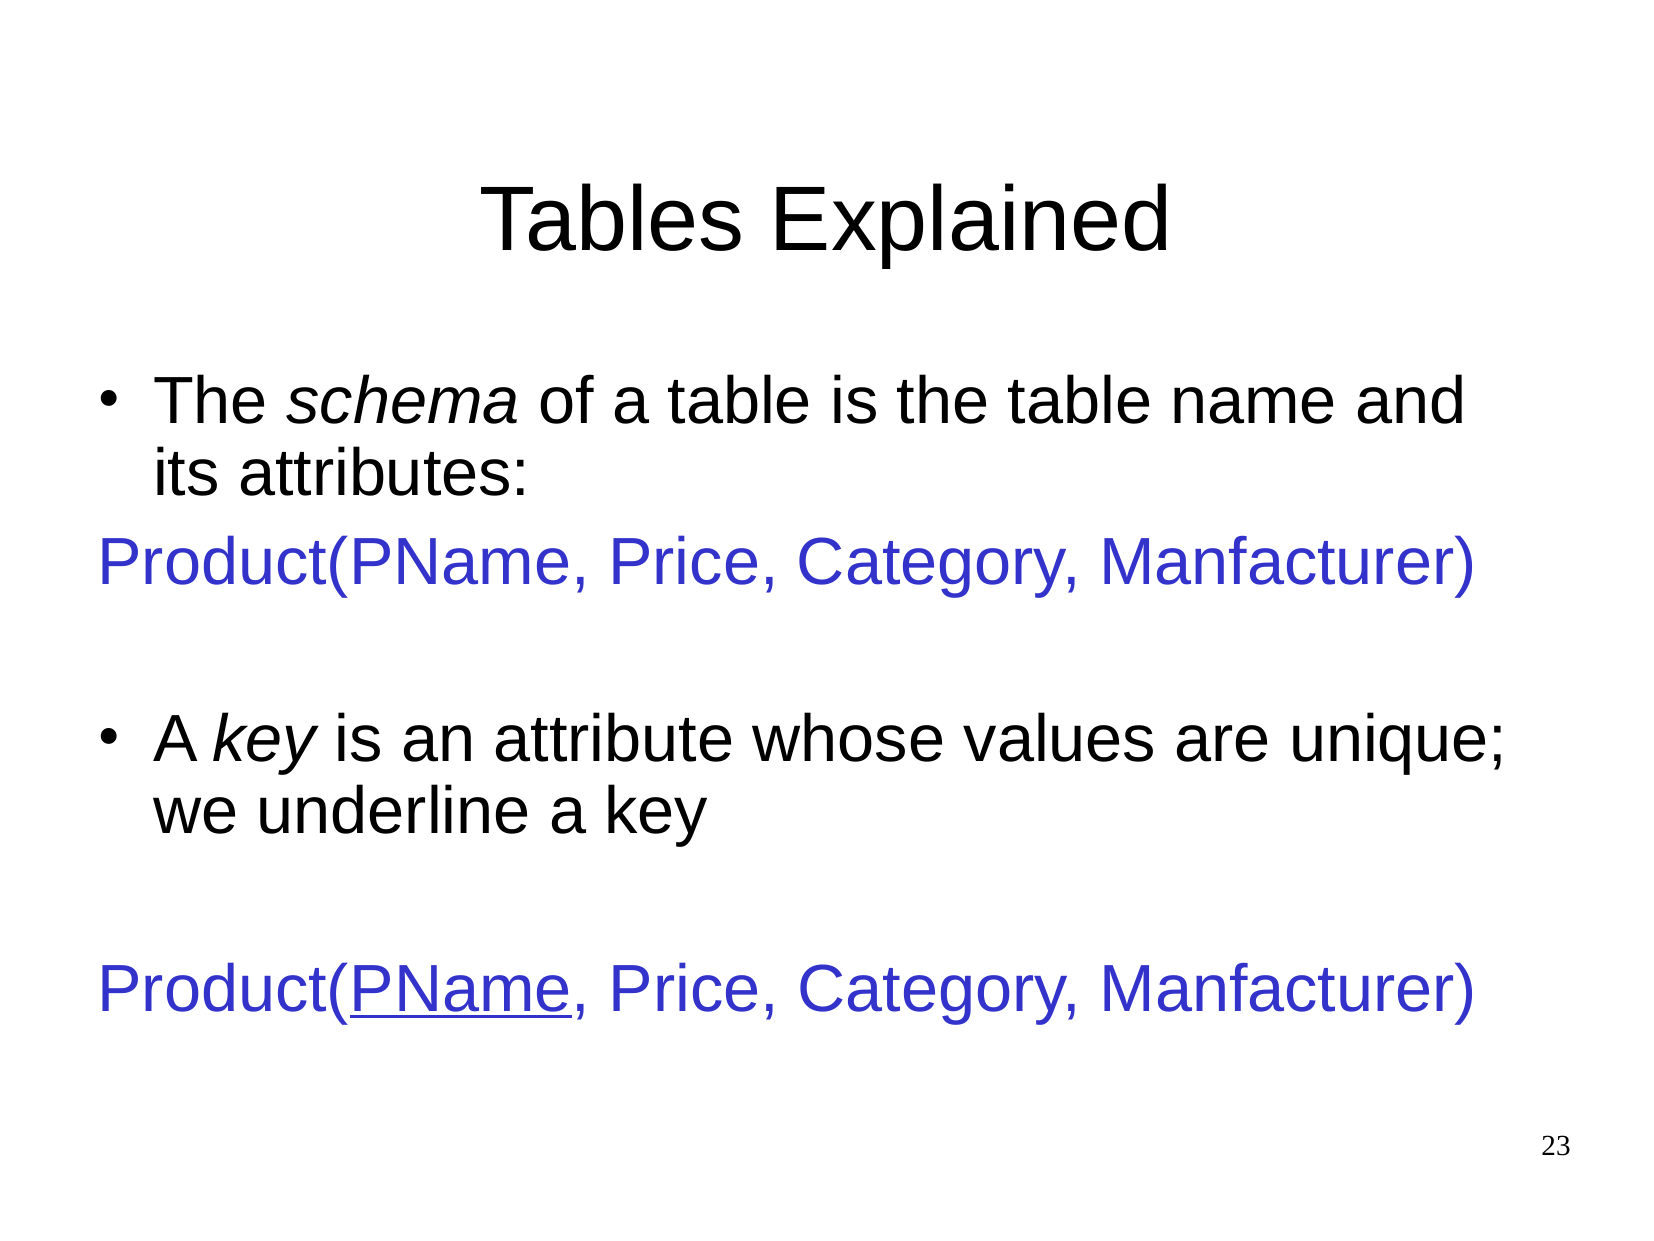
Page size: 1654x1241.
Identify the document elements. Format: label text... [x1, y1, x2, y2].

title Tables Explained [124, 110, 1530, 317]
list The schema of a table is the table name and its attributes: Product(PName, Price, Category, Manfacturer) A key is an attribute whose values are unique; we underline a key Product(PName, Price, Category, Manfacturer) [82, 358, 1530, 1103]
